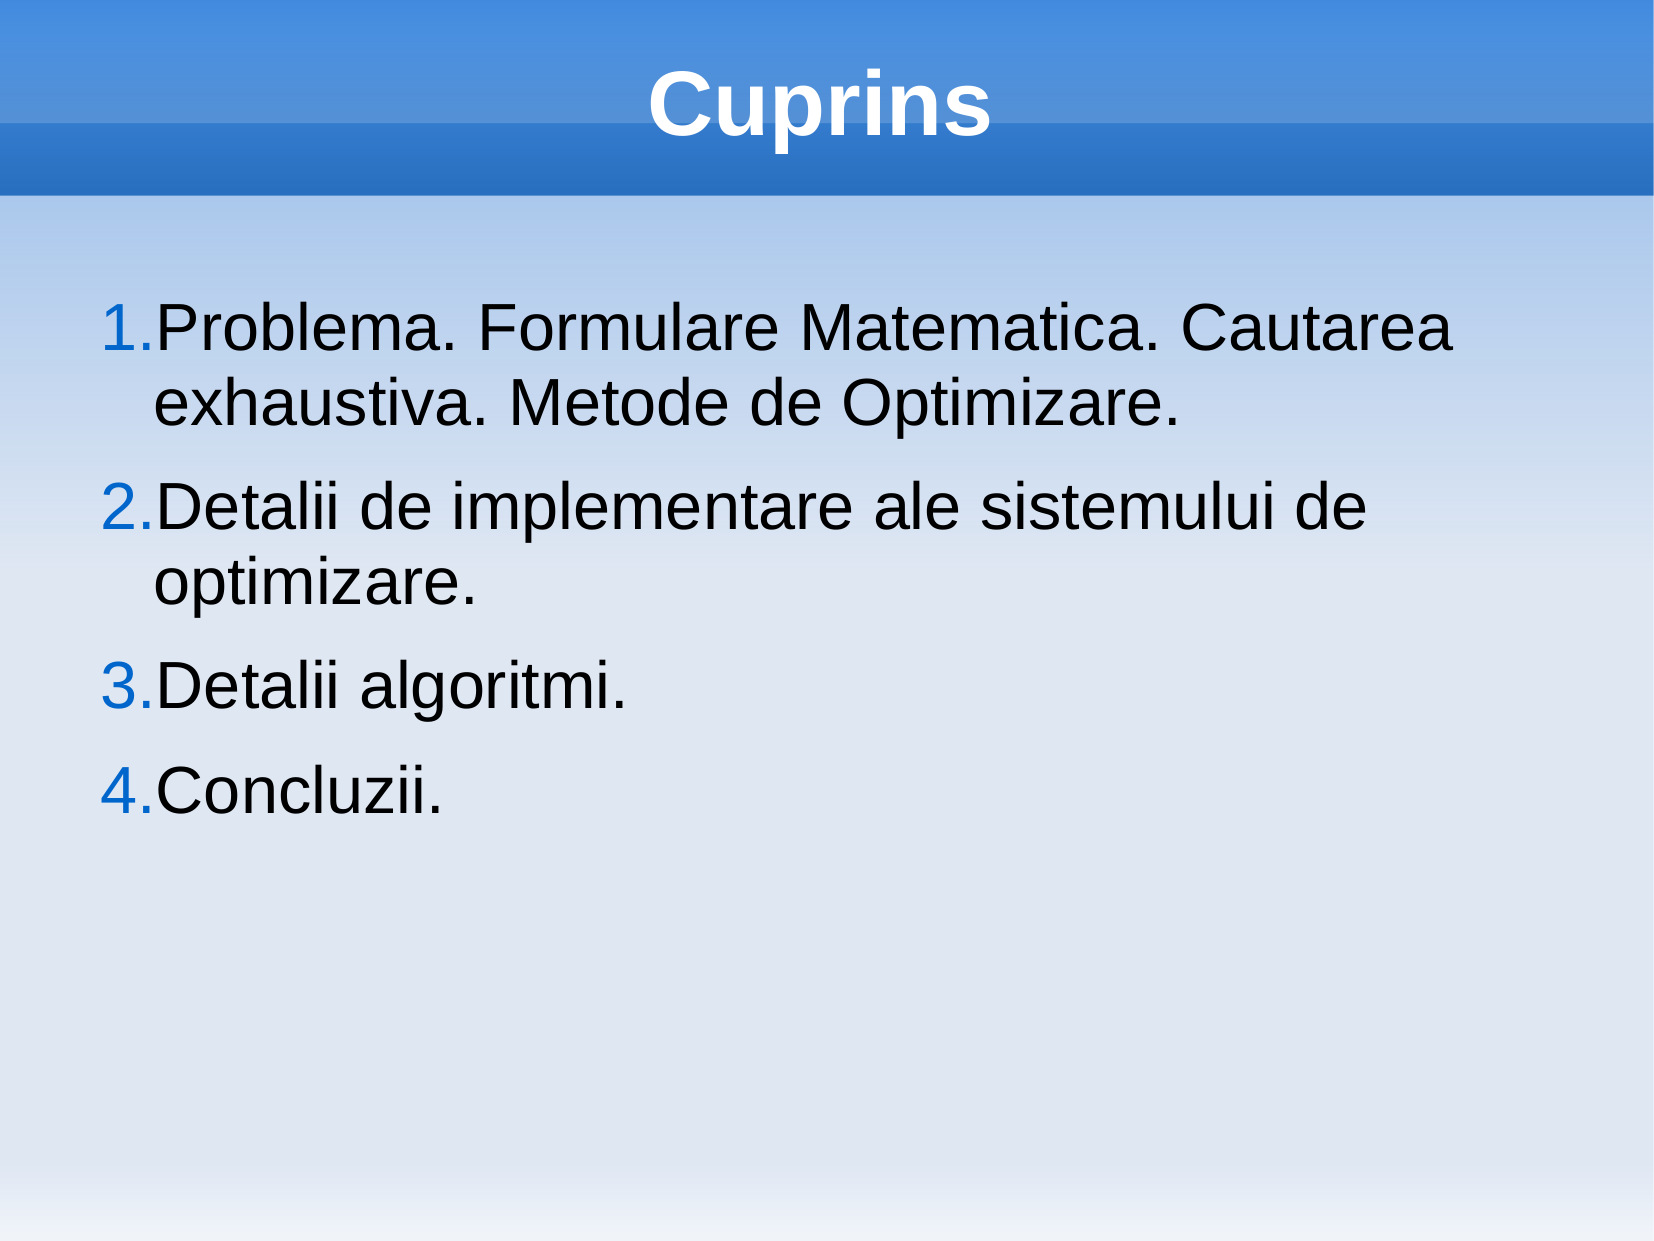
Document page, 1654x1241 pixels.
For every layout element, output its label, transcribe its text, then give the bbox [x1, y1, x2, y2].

title Cuprins [76, 7, 1565, 200]
picture [0, 0, 1654, 1241]
list Problema. Formulare Matematica. Cautarea exhaustiva. Metode de Optimizare. Detalii de implementare ale sistemului de optimizare. Detalii algoritmi. Concluzii. [82, 290, 1571, 1094]
